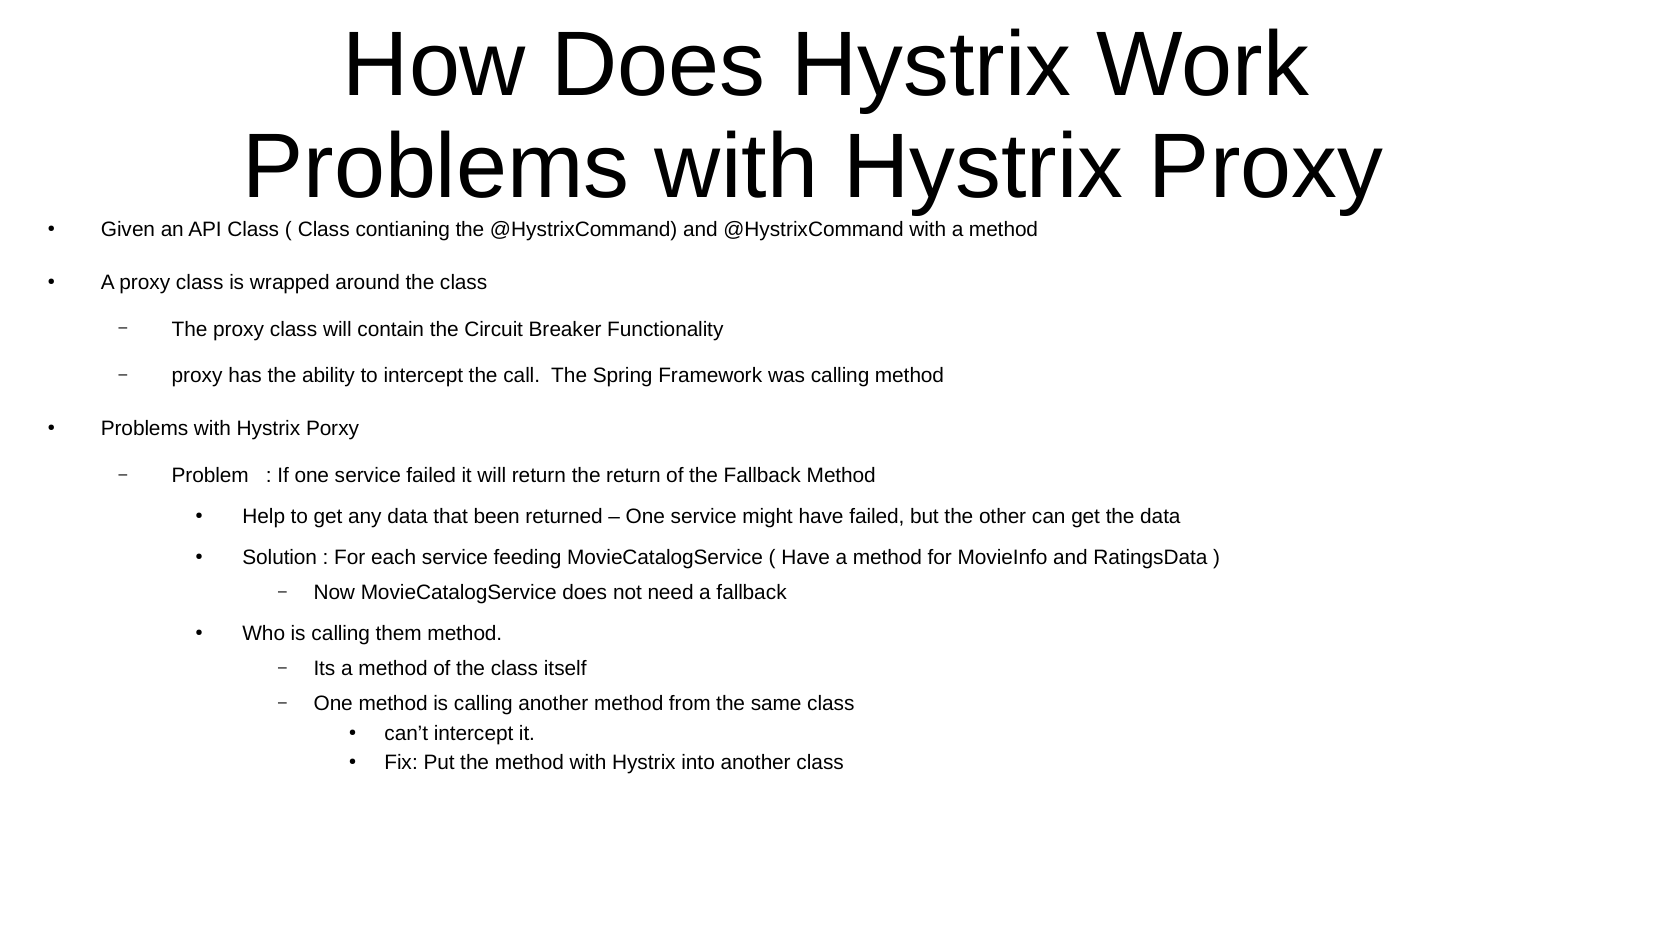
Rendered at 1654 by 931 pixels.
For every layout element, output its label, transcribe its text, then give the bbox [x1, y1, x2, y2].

list Given an API Class ( Class contianing the @HystrixCommand) and @HystrixCommand with a method A proxy class is wrapped around the class The proxy class will contain the Circuit Breaker Functionality proxy has the ability to intercept the call. The Spring Framework was calling method Problems with Hystrix Porxy Problem : If one service failed it will return the return of the Fallback Method Help to get any data that been returned – One service might have failed, but the other can get the data Solution : For each service feeding MovieCatalogService ( Have a method for MovieInfo and RatingsData ) Now MovieCatalogService does not need a fallback Who is calling them method. Its a method of the class itself One method is calling another method from the same class can’t intercept it. Fix: Put the method with Hystrix into another class [30, 217, 1571, 916]
title How Does Hystrix Work Problems with Hystrix Proxy [82, 12, 1571, 217]
